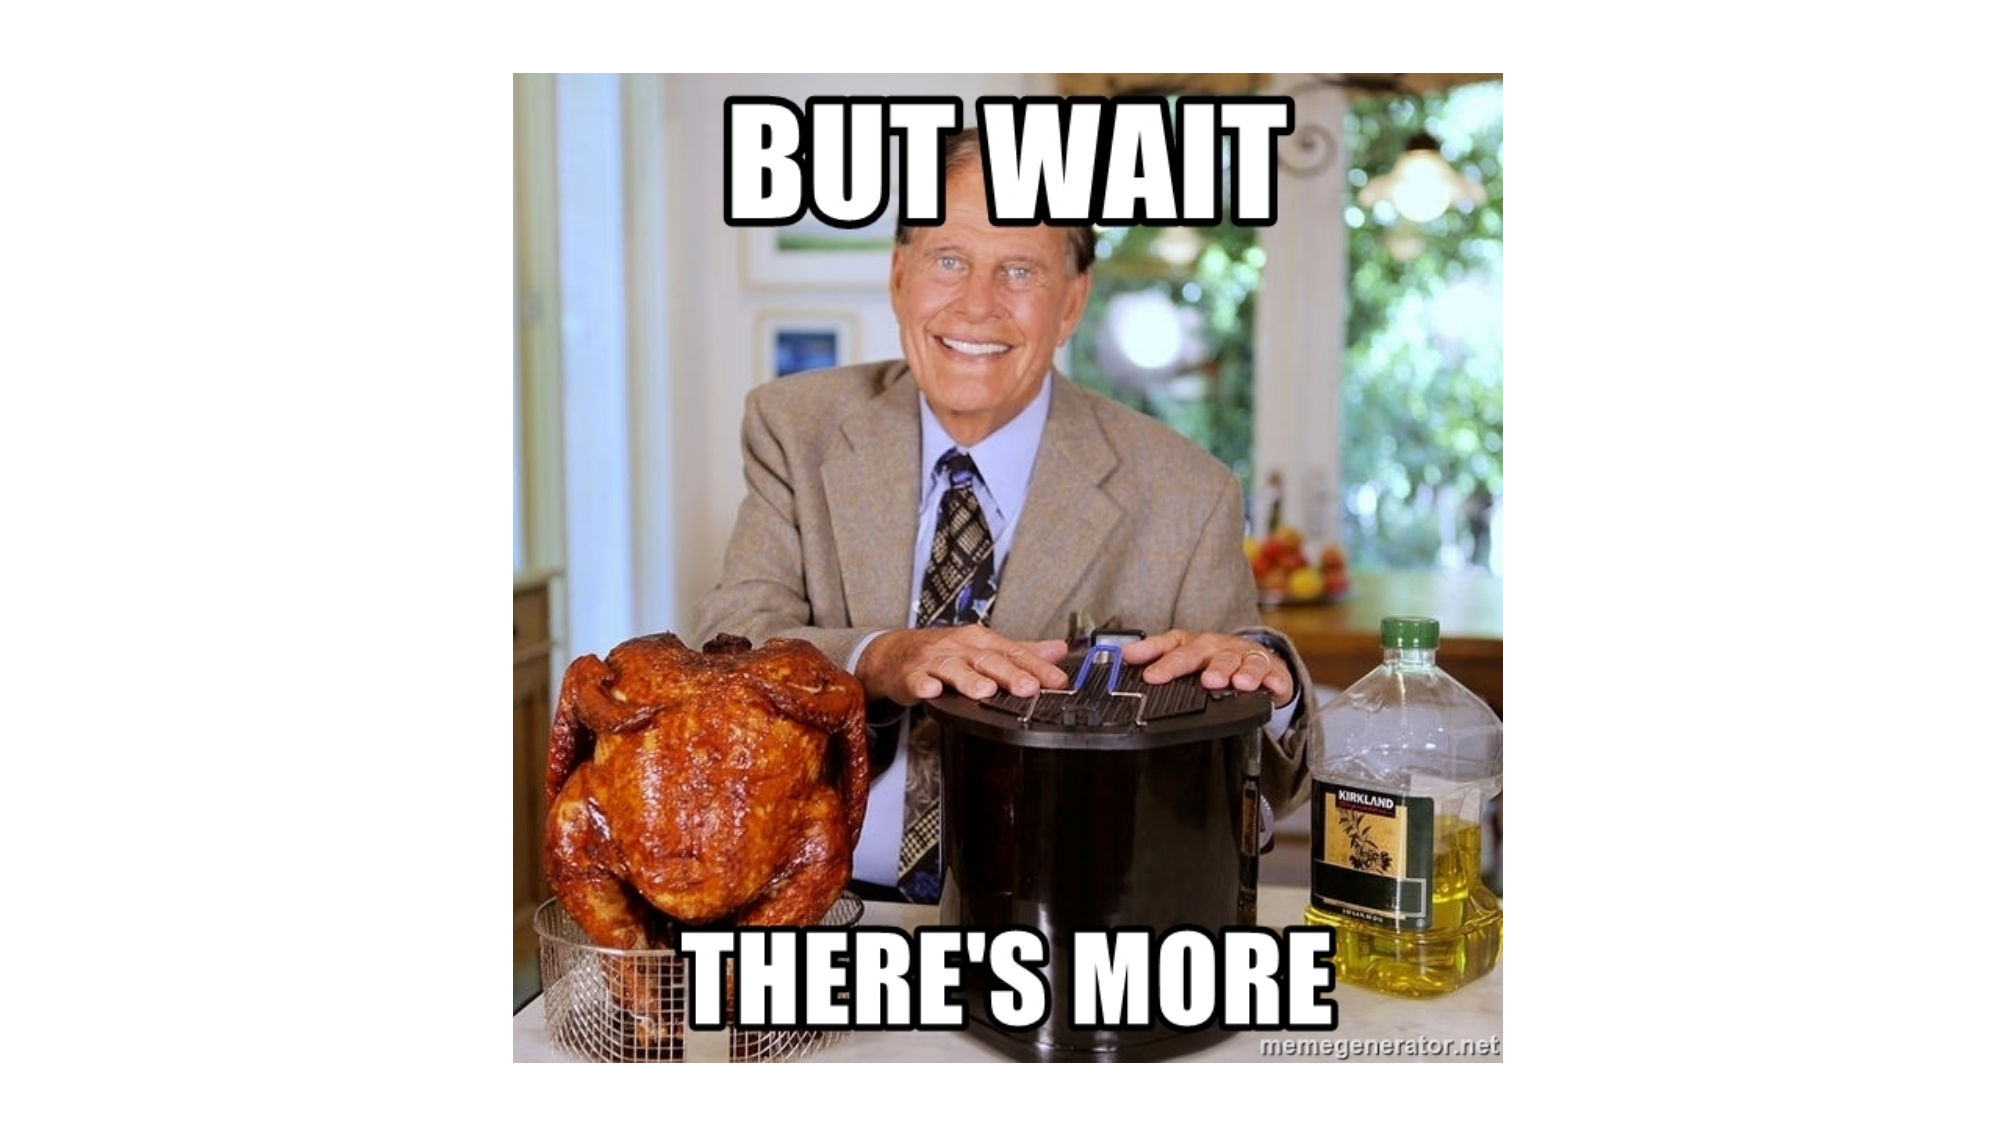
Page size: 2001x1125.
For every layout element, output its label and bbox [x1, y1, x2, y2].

picture [513, 73, 1503, 1063]
